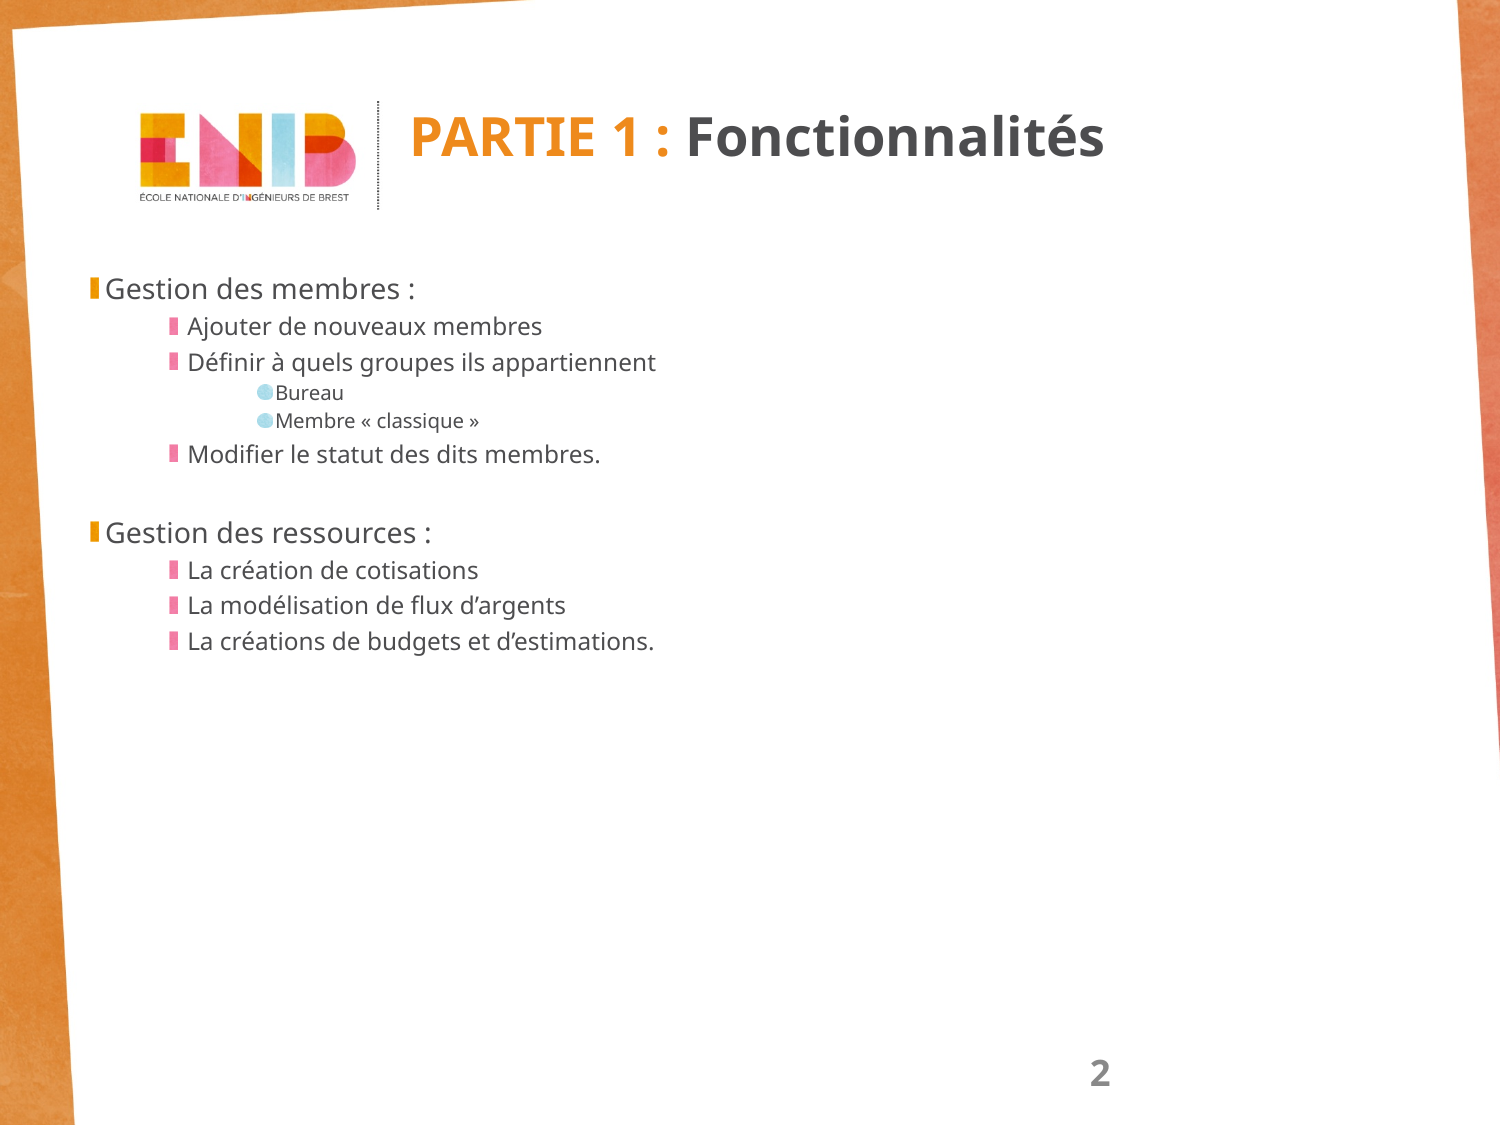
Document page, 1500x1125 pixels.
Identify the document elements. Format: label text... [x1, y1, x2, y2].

text_box <numéro> [1074, 1042, 1426, 1103]
picture [0, 0, 1500, 1125]
list Gestion des membres : Ajouter de nouveaux membres Définir à quels groupes ils appartiennent Bureau Membre « classique » Modifier le statut des dits membres. Gestion des ressources : La création de cotisations La modélisation de flux d’argents La créations de budgets et d’estimations. [75, 263, 768, 692]
title PARTIE 1 : Fonctionnalités [409, 101, 1270, 220]
